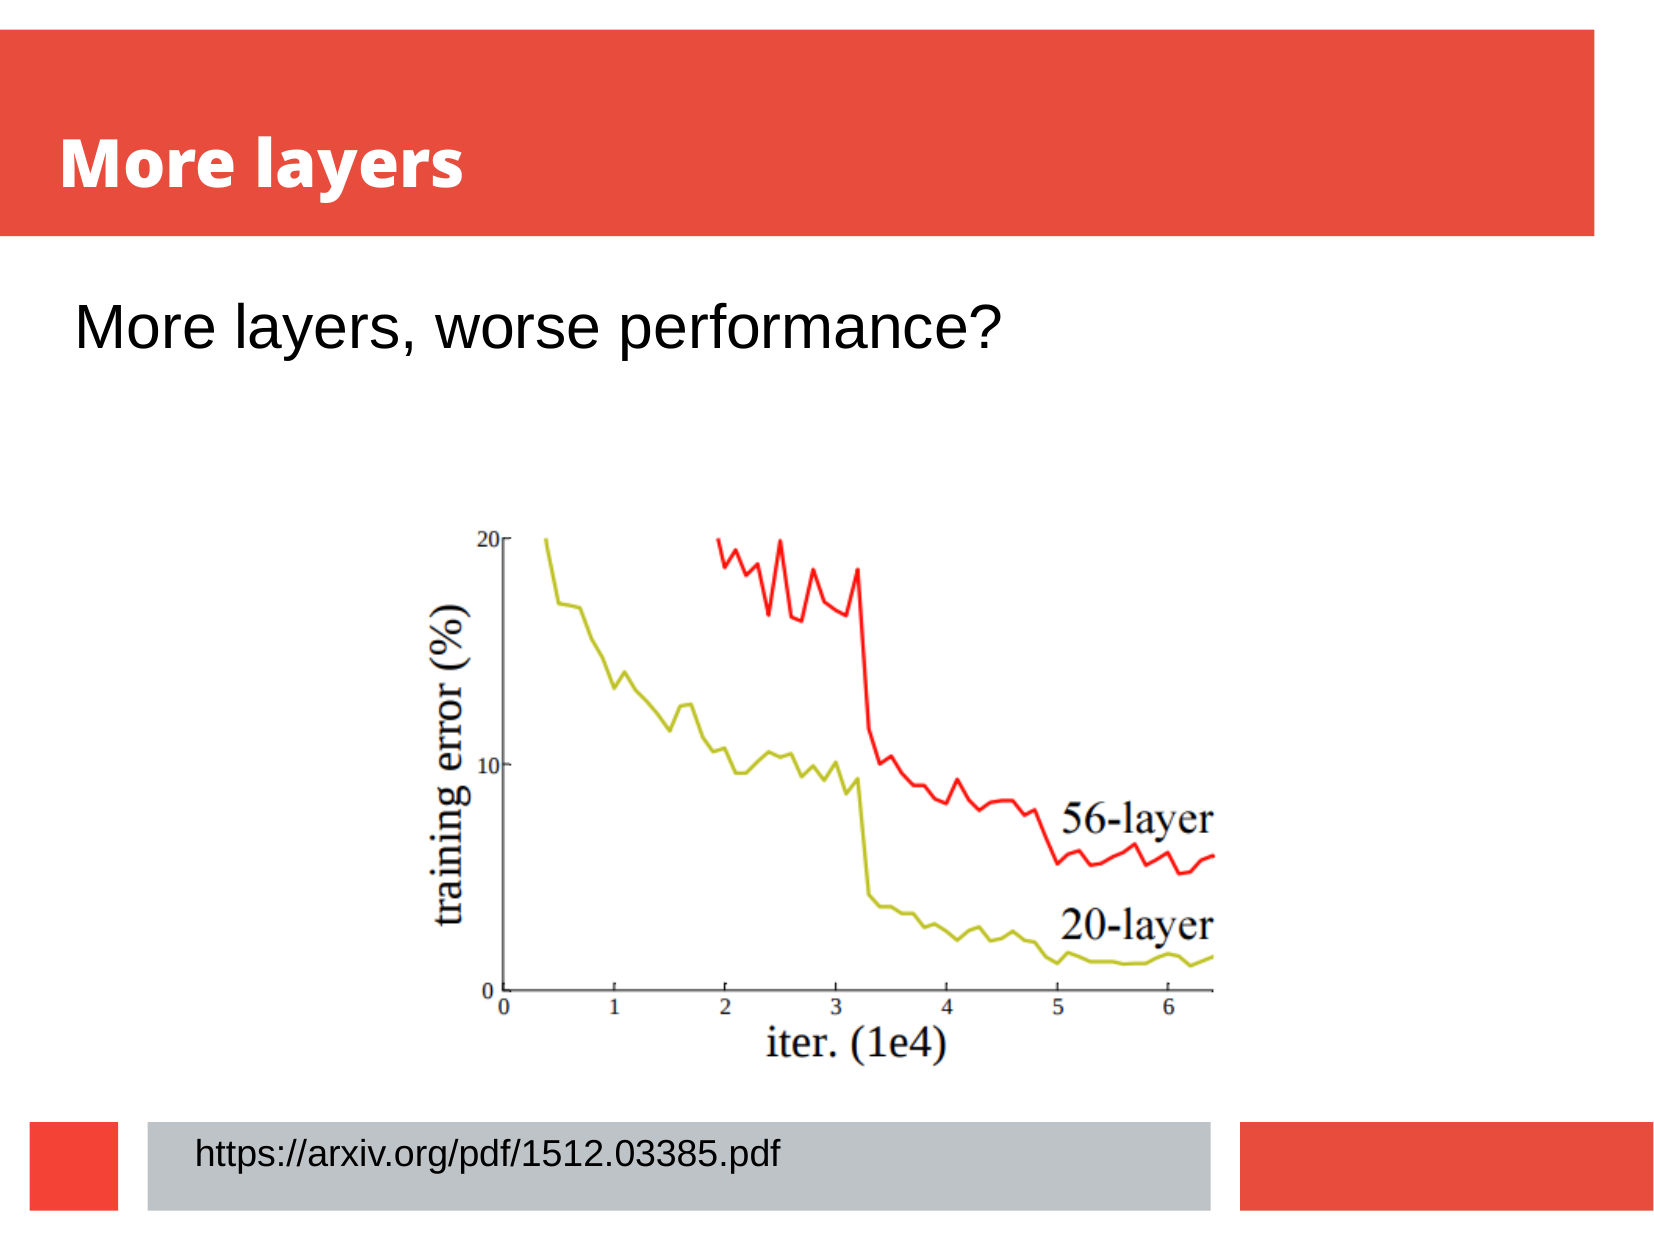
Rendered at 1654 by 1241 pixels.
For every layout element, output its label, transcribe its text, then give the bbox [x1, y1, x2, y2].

picture [405, 389, 1259, 1081]
title More layers [59, 59, 1595, 207]
text_box https://arxiv.org/pdf/1512.03385.pdf [180, 1125, 1216, 1182]
text_box More layers, worse performance? [60, 285, 1576, 370]
